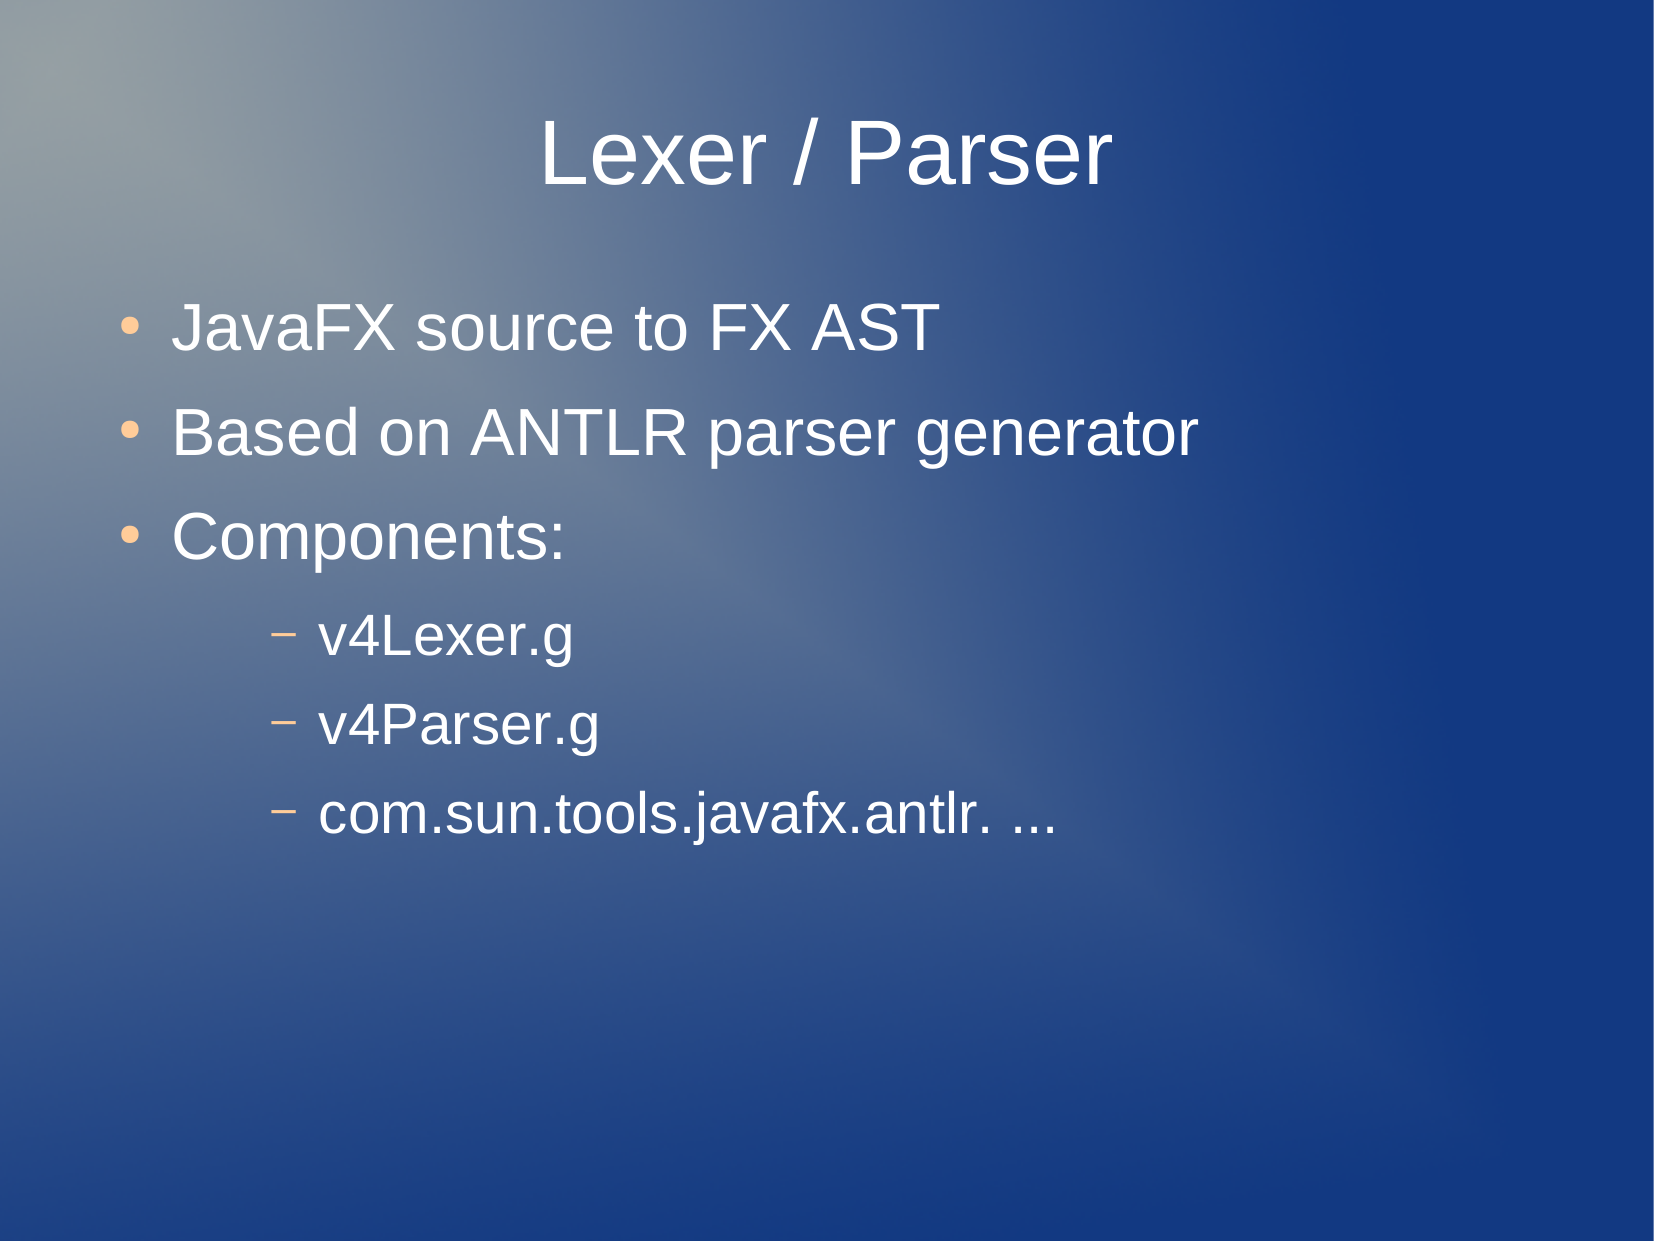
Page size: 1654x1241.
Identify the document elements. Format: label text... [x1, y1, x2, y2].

list JavaFX source to FX AST Based on ANTLR parser generator Components: v4Lexer.g v4Parser.g com.sun.tools.javafx.antlr. ... [82, 290, 1571, 1094]
picture [0, 0, 1654, 1241]
title Lexer / Parser [82, 49, 1571, 257]
